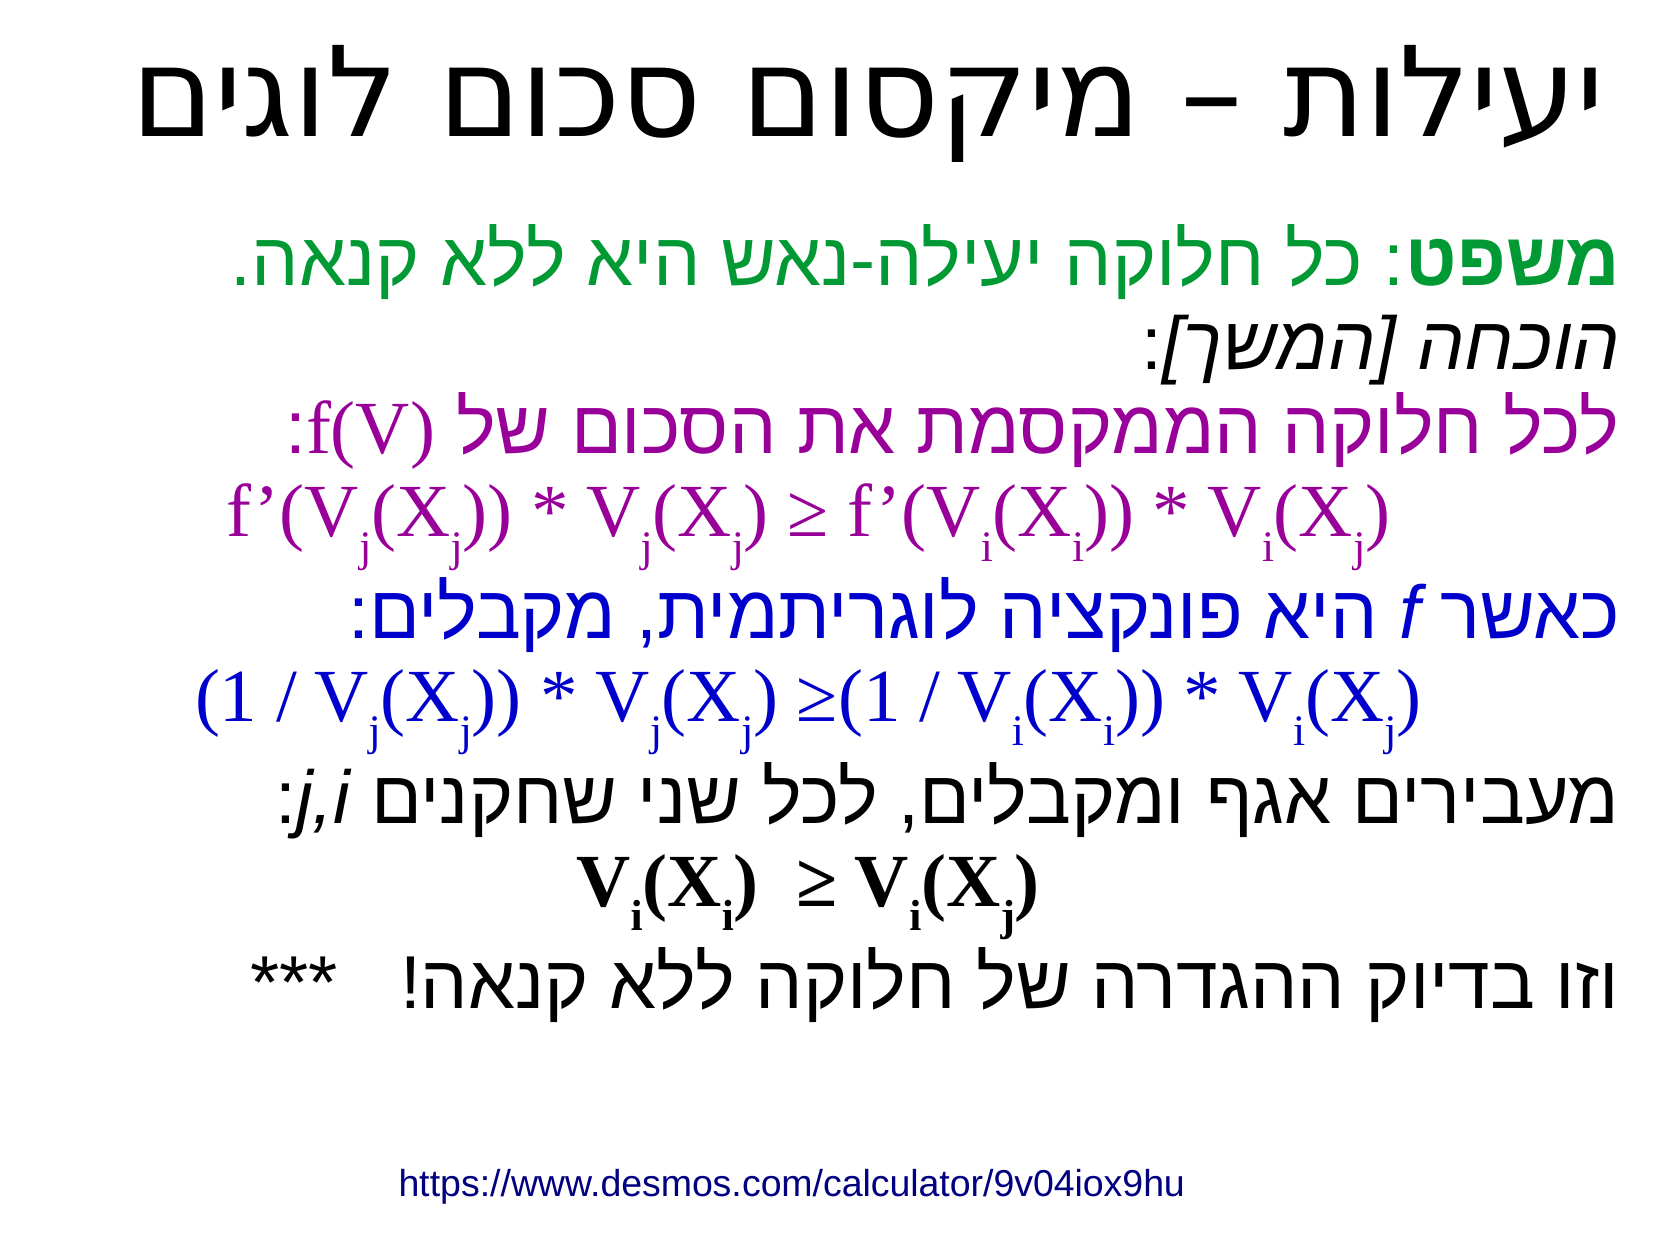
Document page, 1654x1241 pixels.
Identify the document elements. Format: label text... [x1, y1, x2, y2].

title יעילות – מיקסום סכום לוגים [30, 7, 1654, 166]
text_box https://www.desmos.com/calculator/9v04iox9hu [383, 1155, 1306, 1212]
text_box משפט: כל חלוקה יעילה-נאש היא ללא קנאה. הוכחה [המשך]: לכל חלוקה הממקסמת את הסכום של f(V): f’(Vj(Xj)) * Vj(Xj) ≥ f’(Vi(Xi)) * Vi(Xj) כאשר f היא פונקציה לוגריתמית, מקבלים: (1 / Vj(Xj)) * Vj(Xj) ≥(1 / Vi(Xi)) * Vi(Xj) מעבירים אגף ומקבלים, לכל שני שחקנים j,i: Vi(Xi) ≥ Vi(Xj) וזו בדיוק ההגדרה של חלוקה ללא קנאה! *** [0, 210, 1636, 1220]
